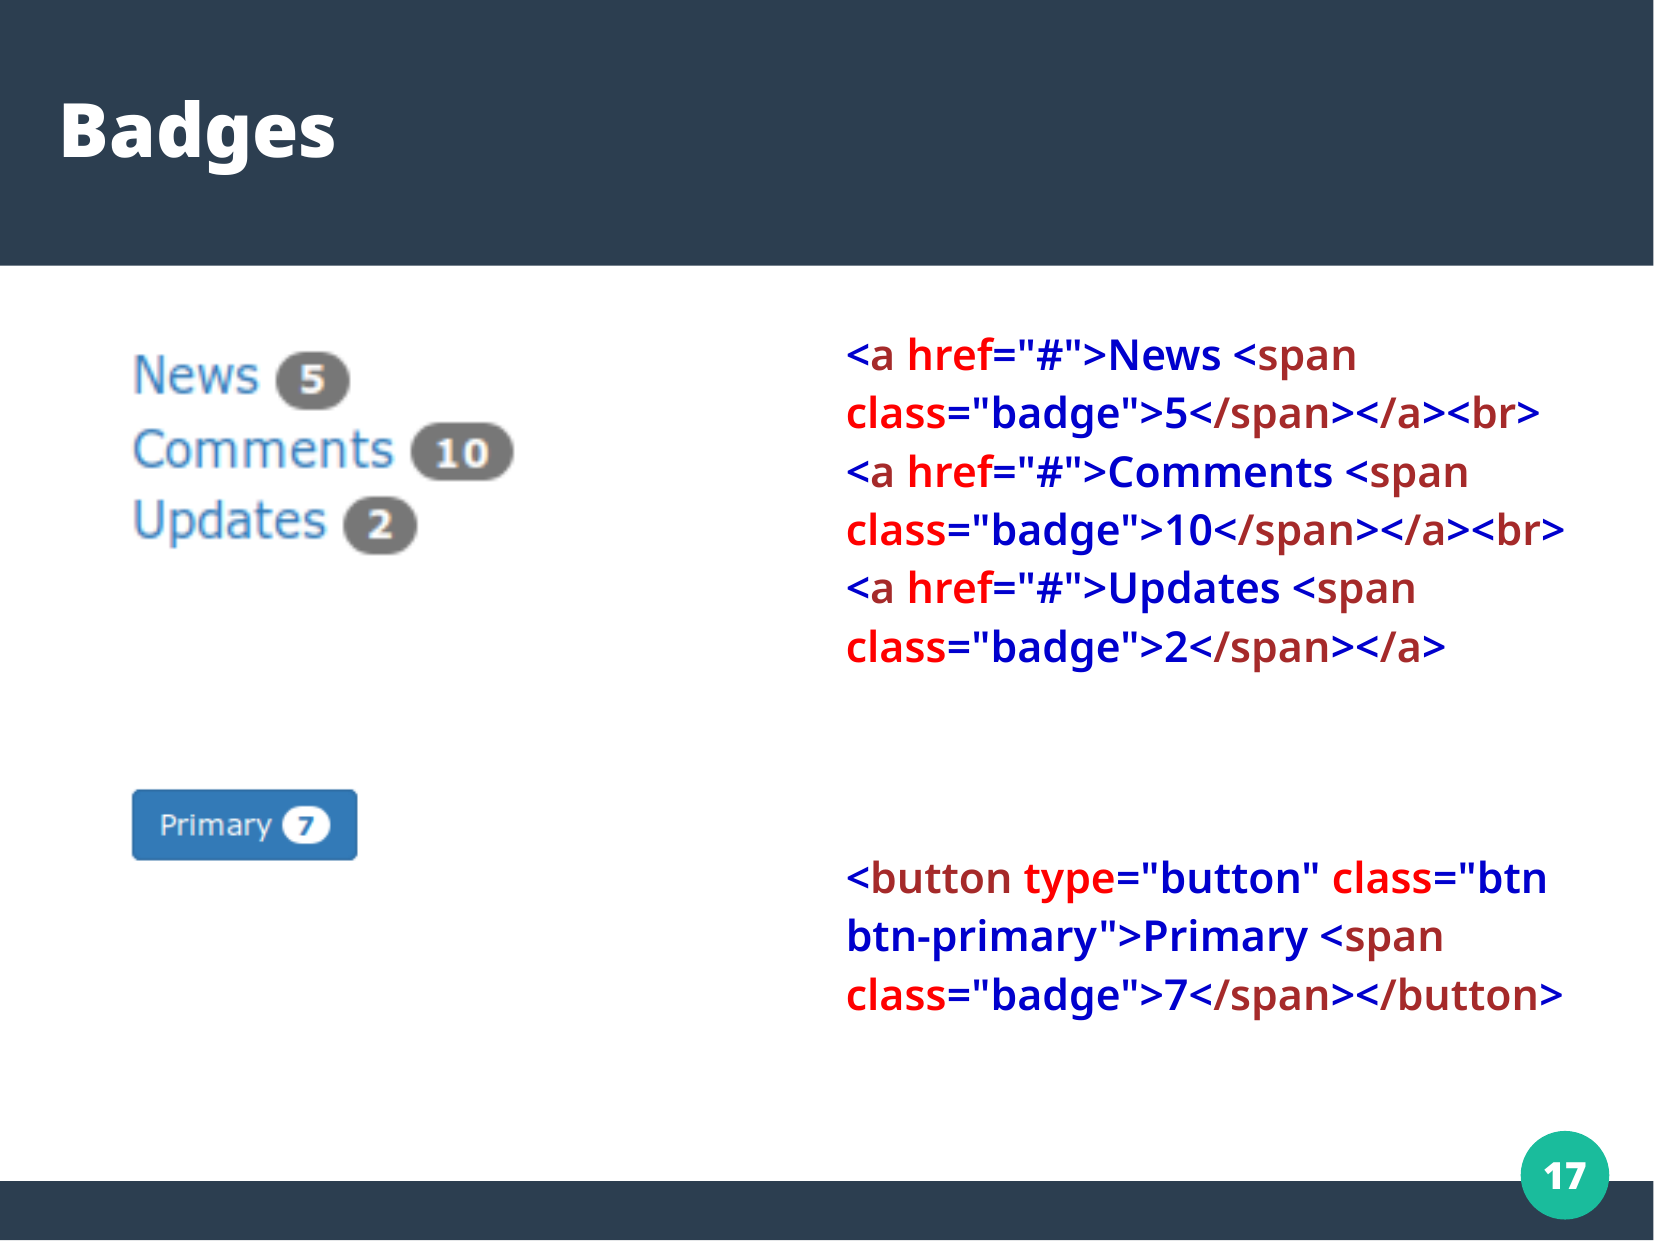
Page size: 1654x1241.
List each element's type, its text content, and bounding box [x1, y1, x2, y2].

list <a href="#">News <span class="badge">5</span></a><br> <a href="#">Comments <span class="badge">10</span></a><br> <a href="#">Updates <span class="badge">2</span></a> <button type="button" class="btn btn-primary">Primary <span class="badge">7</span></button> [845, 324, 1596, 1152]
picture [118, 767, 408, 886]
title Badges [59, 49, 1595, 207]
picture [110, 324, 611, 591]
